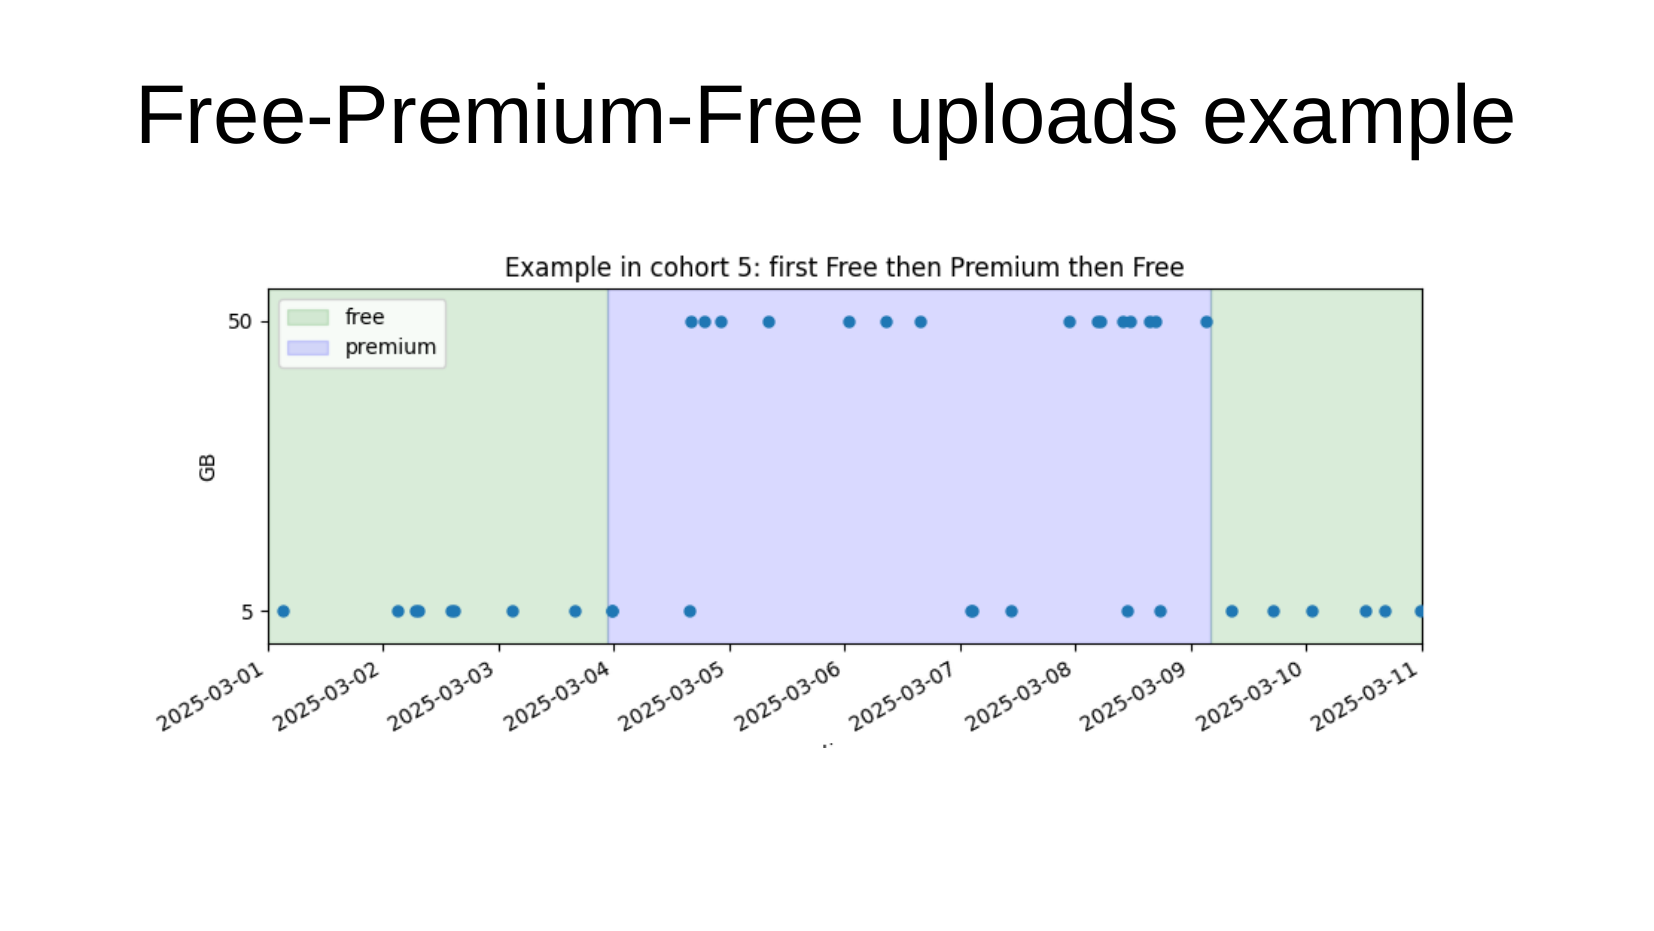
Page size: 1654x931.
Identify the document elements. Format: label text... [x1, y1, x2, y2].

title Free-Premium-Free uploads example [82, 37, 1571, 193]
picture [82, 226, 1571, 748]
